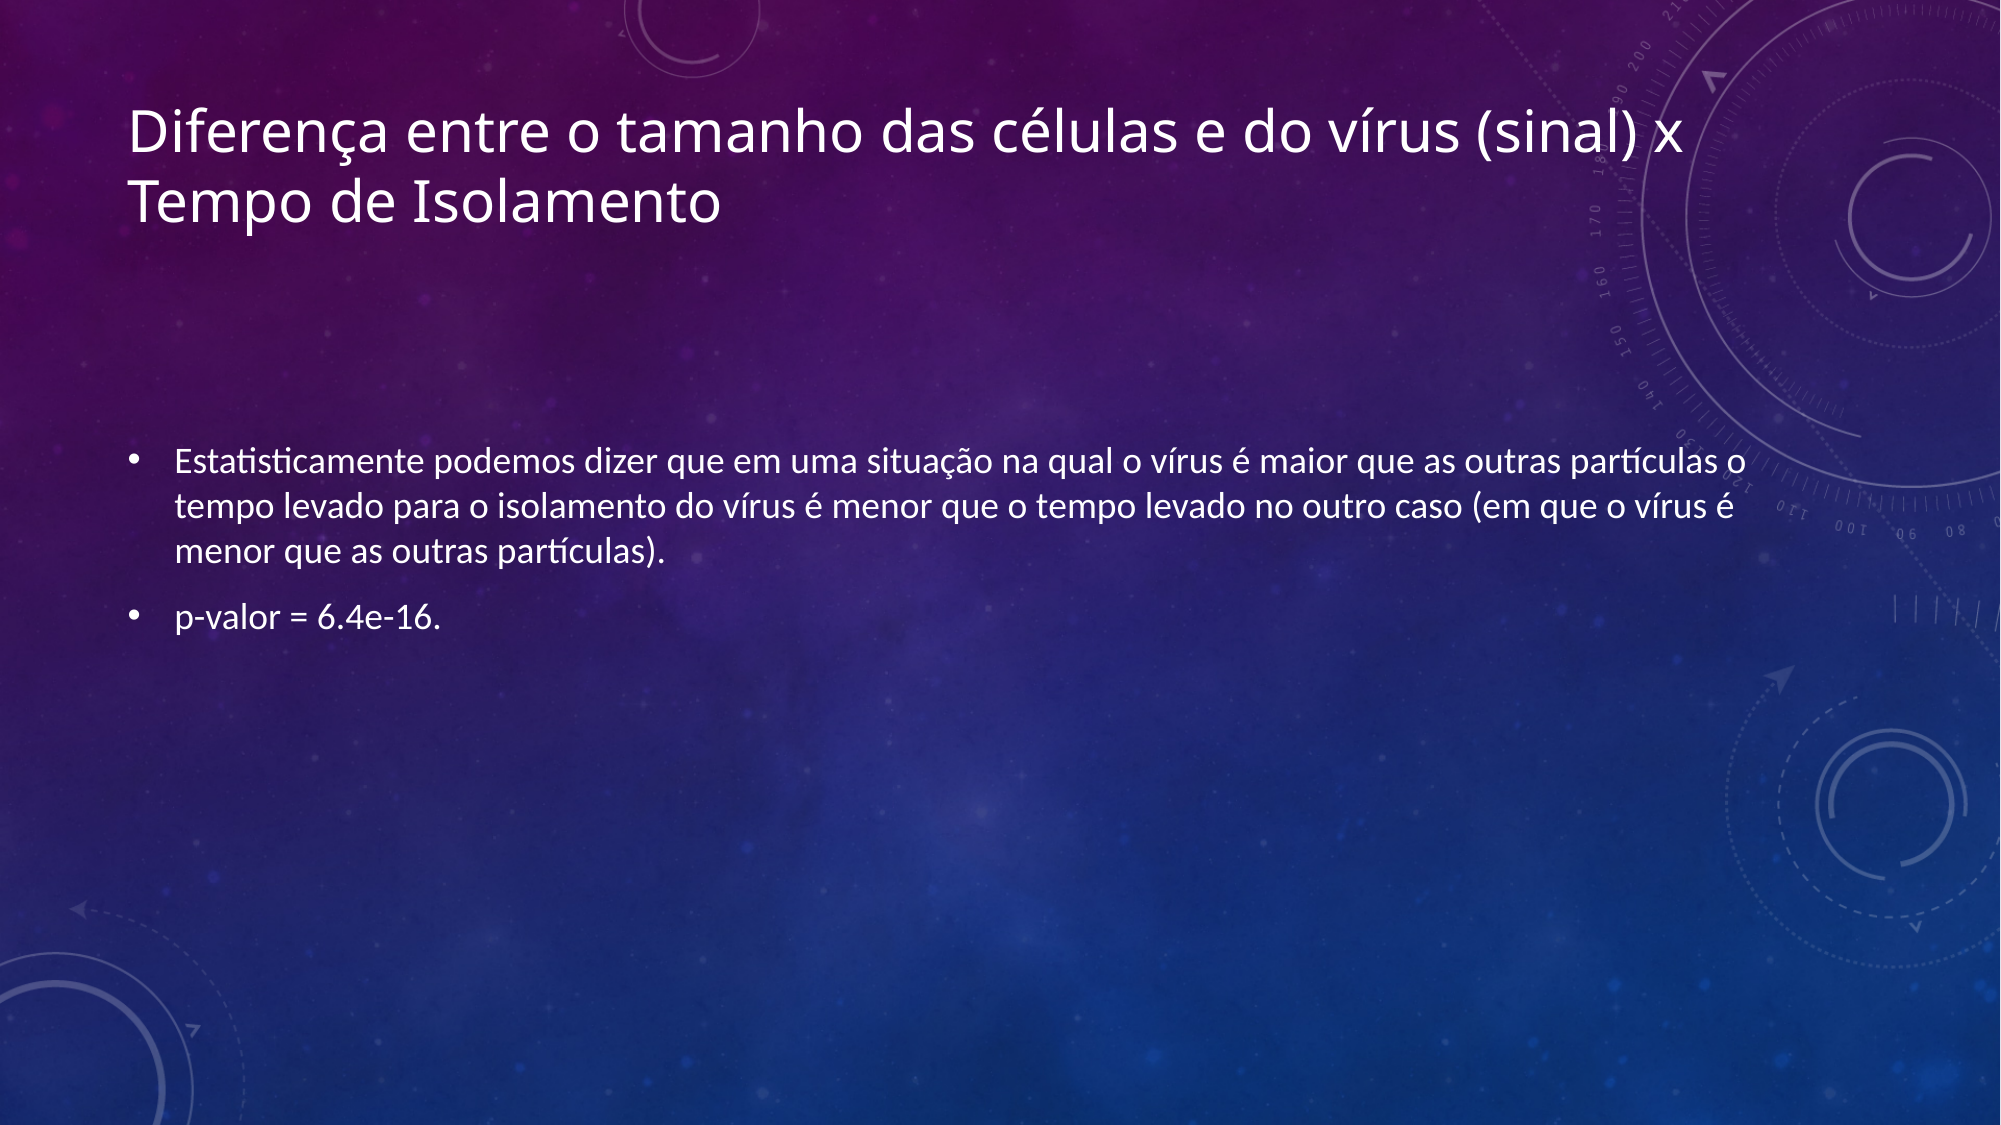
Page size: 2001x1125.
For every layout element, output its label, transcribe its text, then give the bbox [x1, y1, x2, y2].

title Diferença entre o tamanho das células e do vírus (sinal) x Tempo de Isolamento [112, 45, 1775, 284]
picture [0, 0, 2001, 1125]
list Estatisticamente podemos dizer que em uma situação na qual o vírus é maior que as outras partículas o tempo levado para o isolamento do vírus é menor que o tempo levado no outro caso (em que o vírus é menor que as outras partículas). p-valor = 6.4e-16. [112, 284, 1775, 869]
